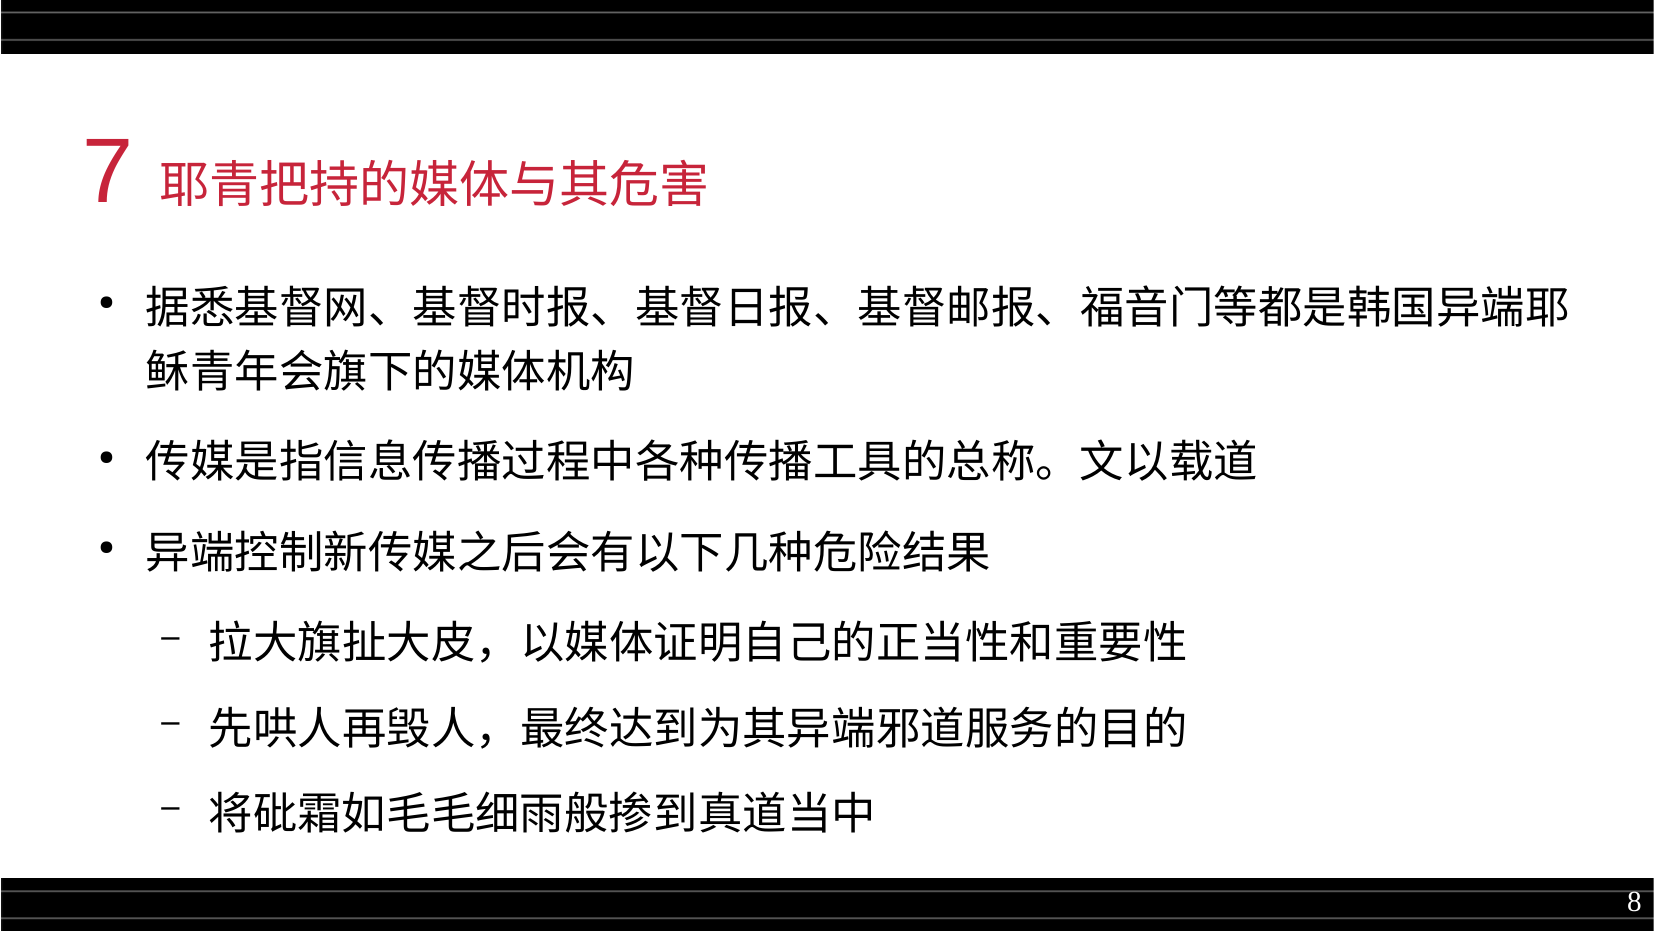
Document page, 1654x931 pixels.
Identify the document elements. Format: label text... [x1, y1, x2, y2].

title 7 耶青把持的媒体与其危害 [82, 92, 1571, 249]
list 据悉基督网、基督时报、基督日报、基督邮报、福音门等都是韩国异端耶稣青年会旗下的媒体机构 传媒是指信息传播过程中各种传播工具的总称。文以载道 异端控制新传媒之后会有以下几种危险结果 拉大旗扯大皮，以媒体证明自己的正当性和重要性 先哄人再毁人，最终达到为其异端邪道服务的目的 将砒霜如毛毛细雨般掺到真道当中 [82, 271, 1571, 851]
picture [1, 0, 1654, 54]
picture [1, 878, 1654, 931]
